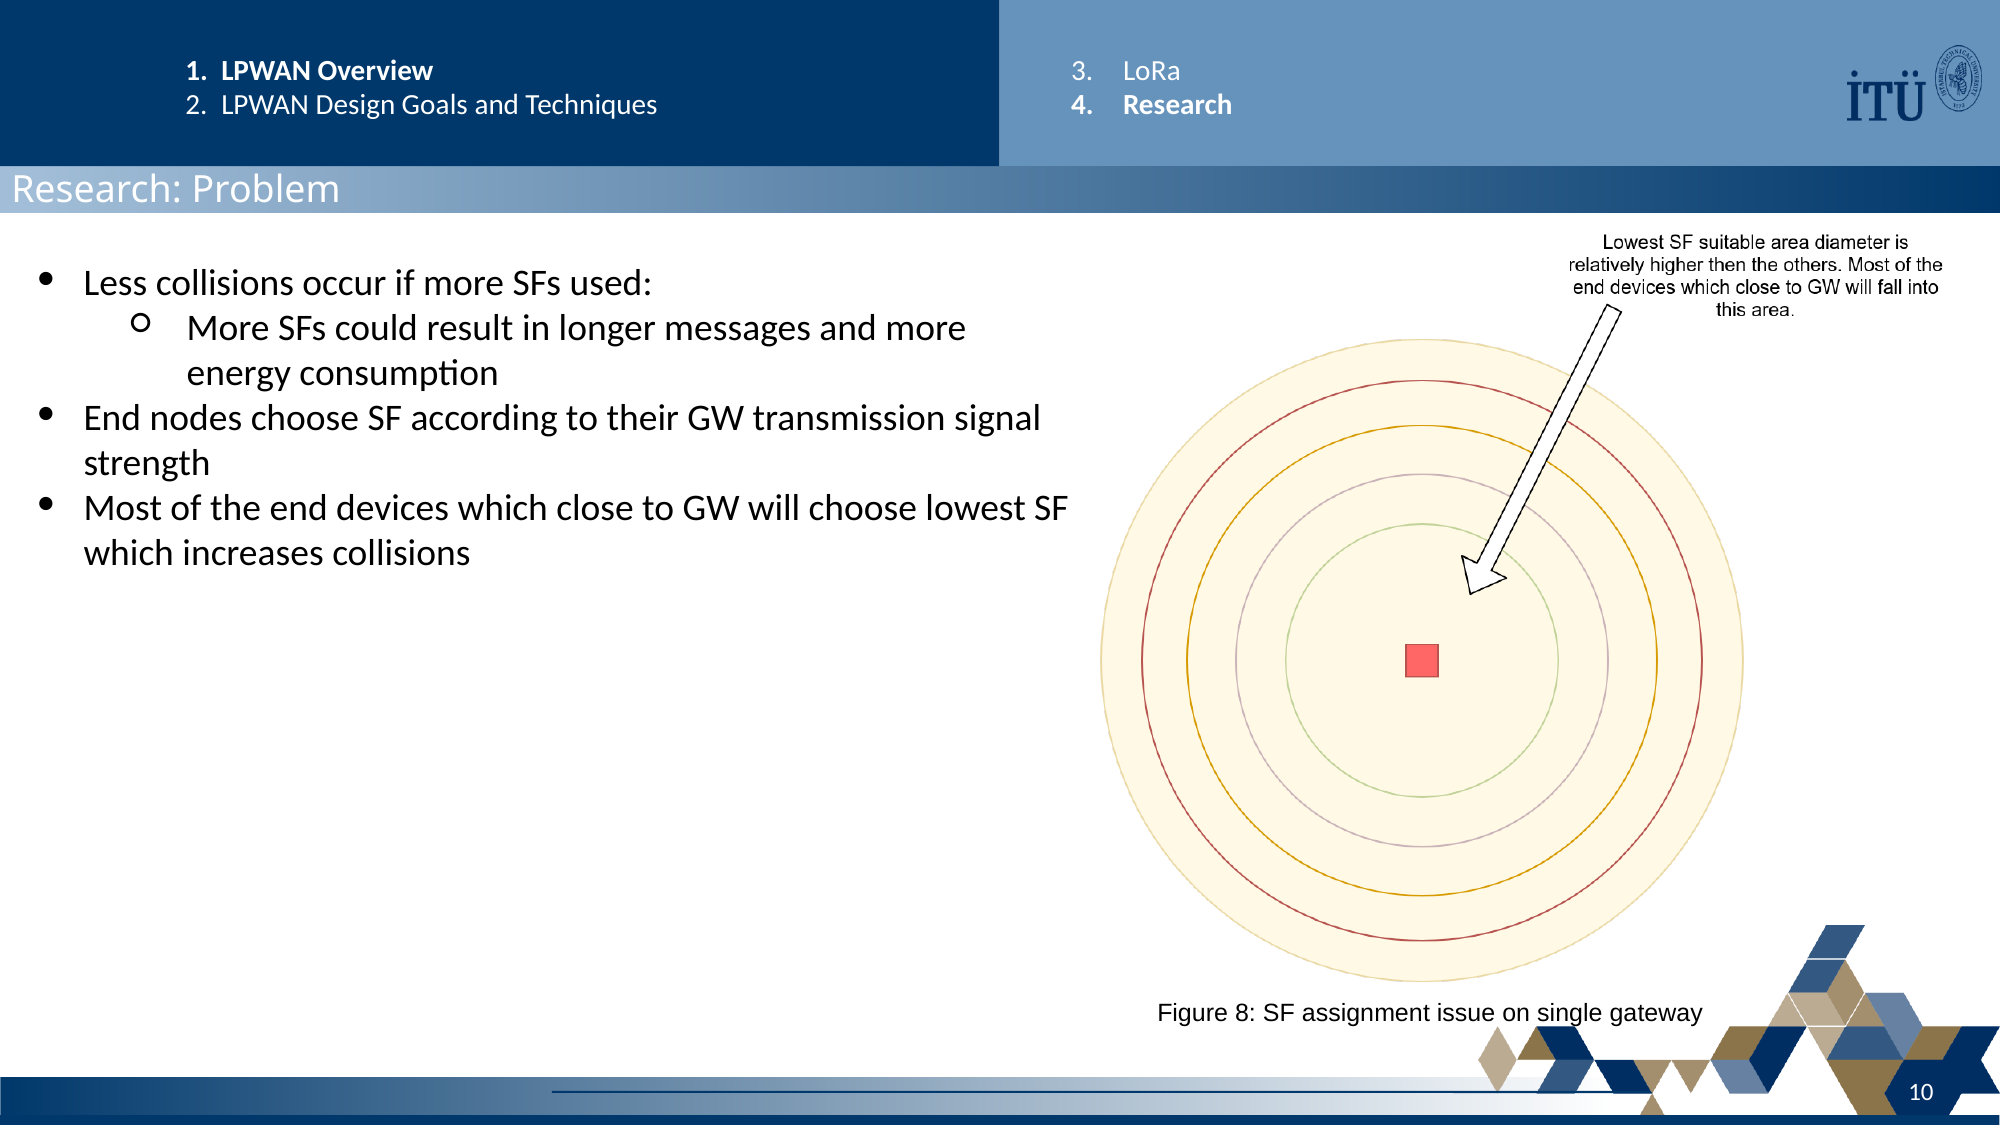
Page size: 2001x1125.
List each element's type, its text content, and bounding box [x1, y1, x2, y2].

slide_number 1 [1880, 1059, 1962, 1122]
text_box LPWAN Overview LPWAN Design Goals and Techniques [74, 43, 901, 151]
picture [1100, 226, 2000, 1115]
text_box Figure 8: SF assignment issue on single gateway [1142, 981, 1750, 1066]
text_box LoRa Research [1033, 43, 1859, 151]
text_box Less collisions occur if more SFs used: More SFs could result in longer messages and more energy consumption End nodes choose SF according to their GW transmission signal strength Most of the end devices which close to GW will choose lowest SF which increases collisions [21, 250, 1089, 1023]
picture [1859, 45, 1982, 121]
list Research: Problem [11, 162, 1992, 212]
